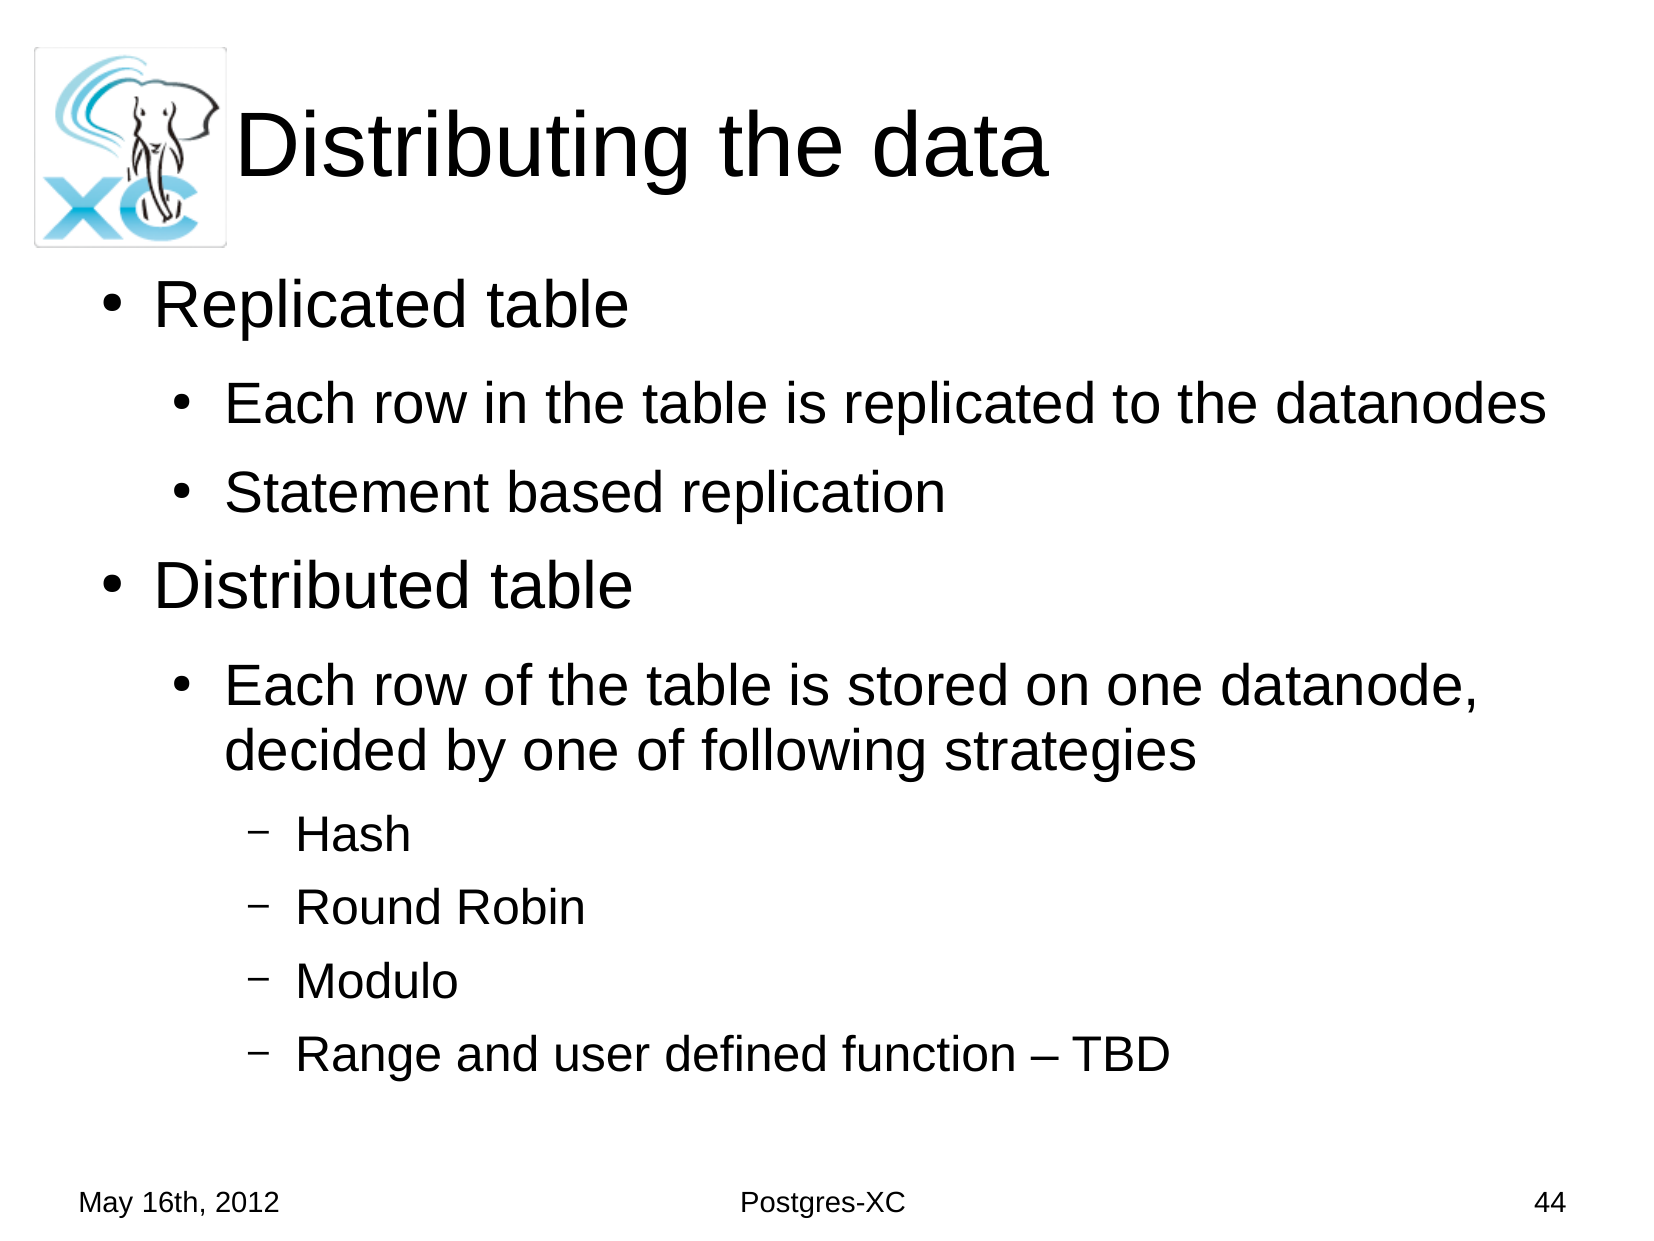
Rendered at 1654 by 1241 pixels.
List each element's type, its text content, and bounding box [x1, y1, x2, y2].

title Distributing the data [234, 40, 1599, 248]
list Replicated table Each row in the table is replicated to the datanodes Statement based replication Distributed table Each row of the table is stored on one datanode, decided by one of following strategies Hash Round Robin Modulo Range and user defined function – TBD [82, 266, 1571, 1138]
picture [34, 47, 227, 248]
